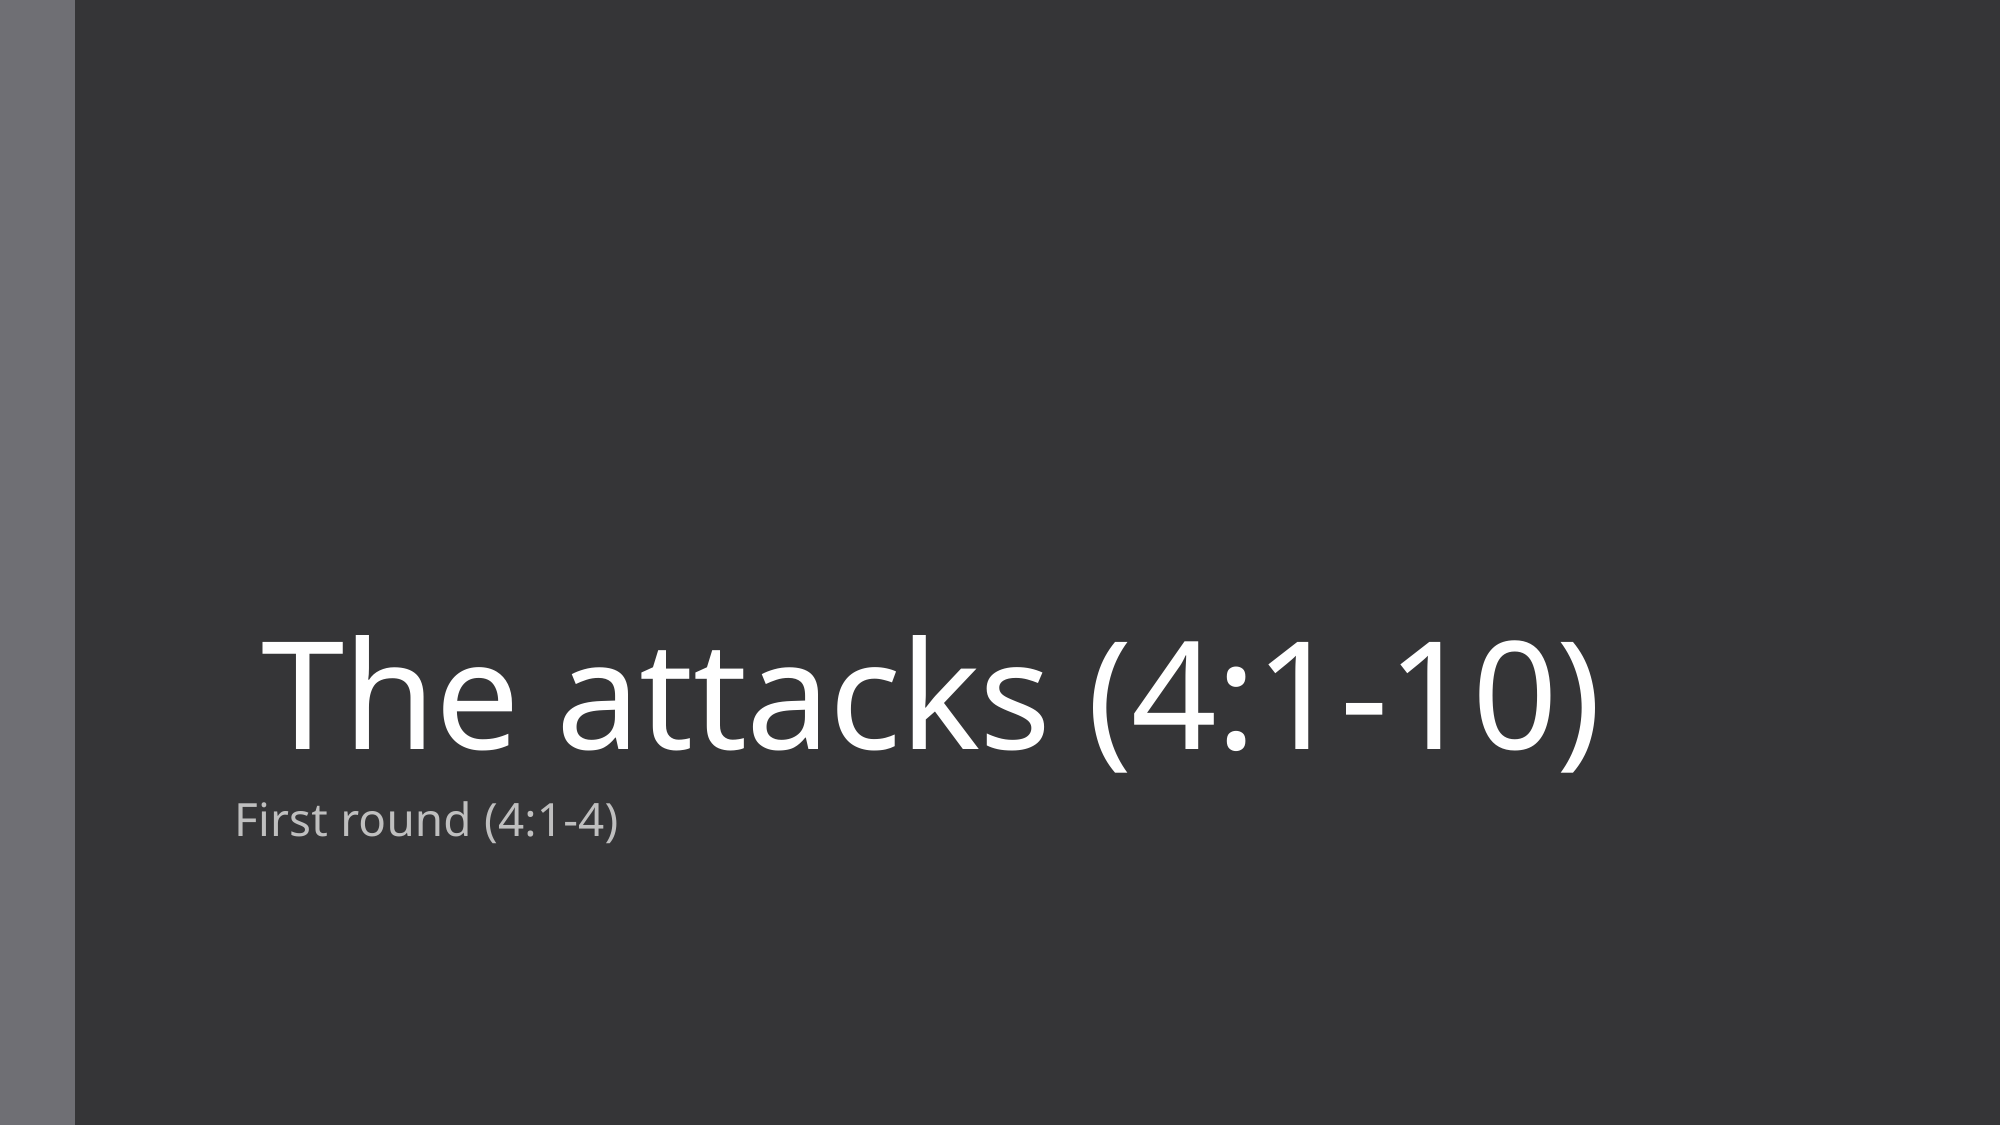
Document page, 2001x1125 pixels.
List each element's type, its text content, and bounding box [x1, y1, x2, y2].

subtitle First round (4:1-4) [206, 787, 1752, 1066]
title The attacks (4:1-10) [206, 124, 1752, 787]
